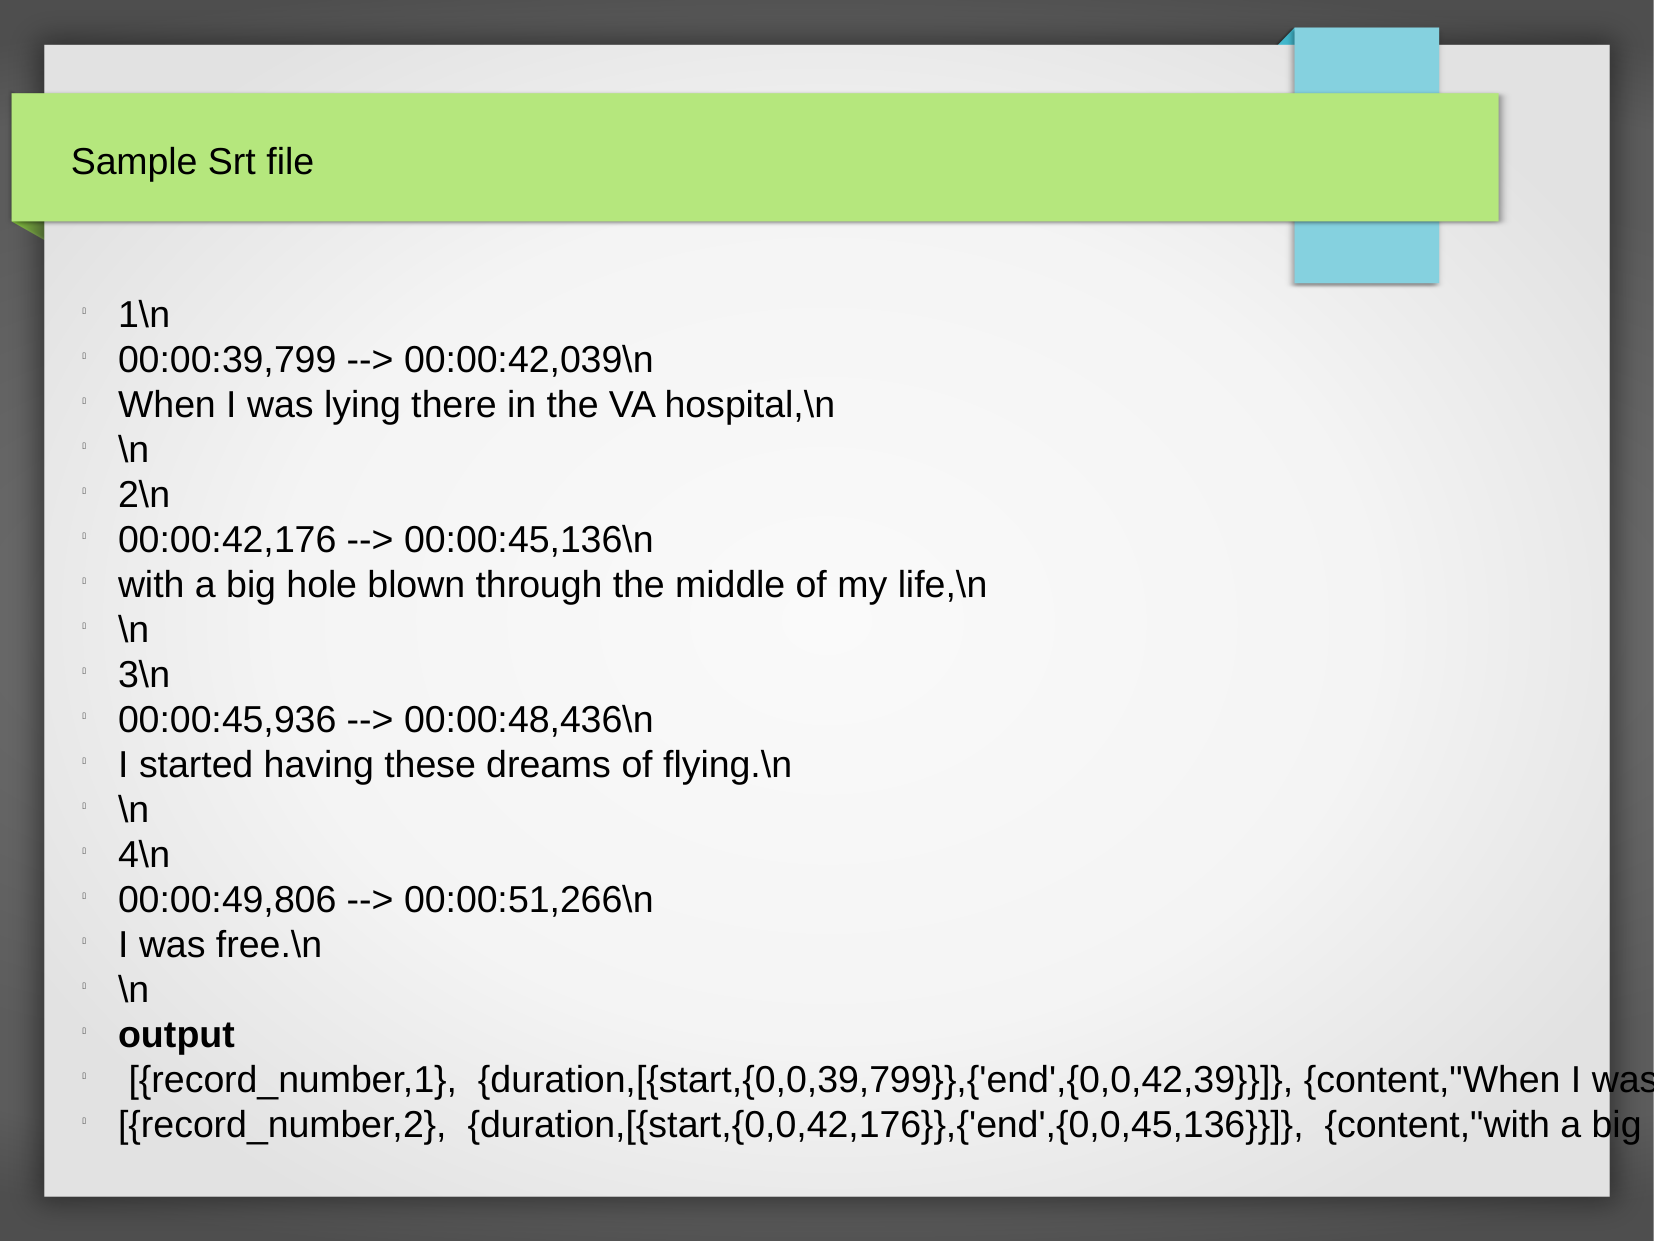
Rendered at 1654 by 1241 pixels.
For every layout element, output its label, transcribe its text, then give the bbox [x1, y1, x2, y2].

picture [0, 0, 1654, 1241]
text_box 1\n 00:00:39,799 --> 00:00:42,039\n When I was lying there in the VA hospital,\n \n 2\n 00:00:42,176 --> 00:00:45,136\n with a big hole blown through the middle of my life,\n \n 3\n 00:00:45,936 --> 00:00:48,436\n I started having these dreams of flying.\n \n 4\n 00:00:49,806 --> 00:00:51,266\n I was free.\n \n output [{record_number,1}, {duration,[{start,{0,0,39,799}},{'end',{0,0,42,39}}]}, {content,"When I was lying there in the VA hospital,"}], [{record_number,2}, {duration,[{start,{0,0,42,176}},{'end',{0,0,45,136}}]}, {content,"with a big hole blown through the middle of my life,"}] [82, 290, 1571, 1010]
text_box Sample Srt file [70, 106, 1229, 213]
picture [1644, 1074, 1654, 1082]
